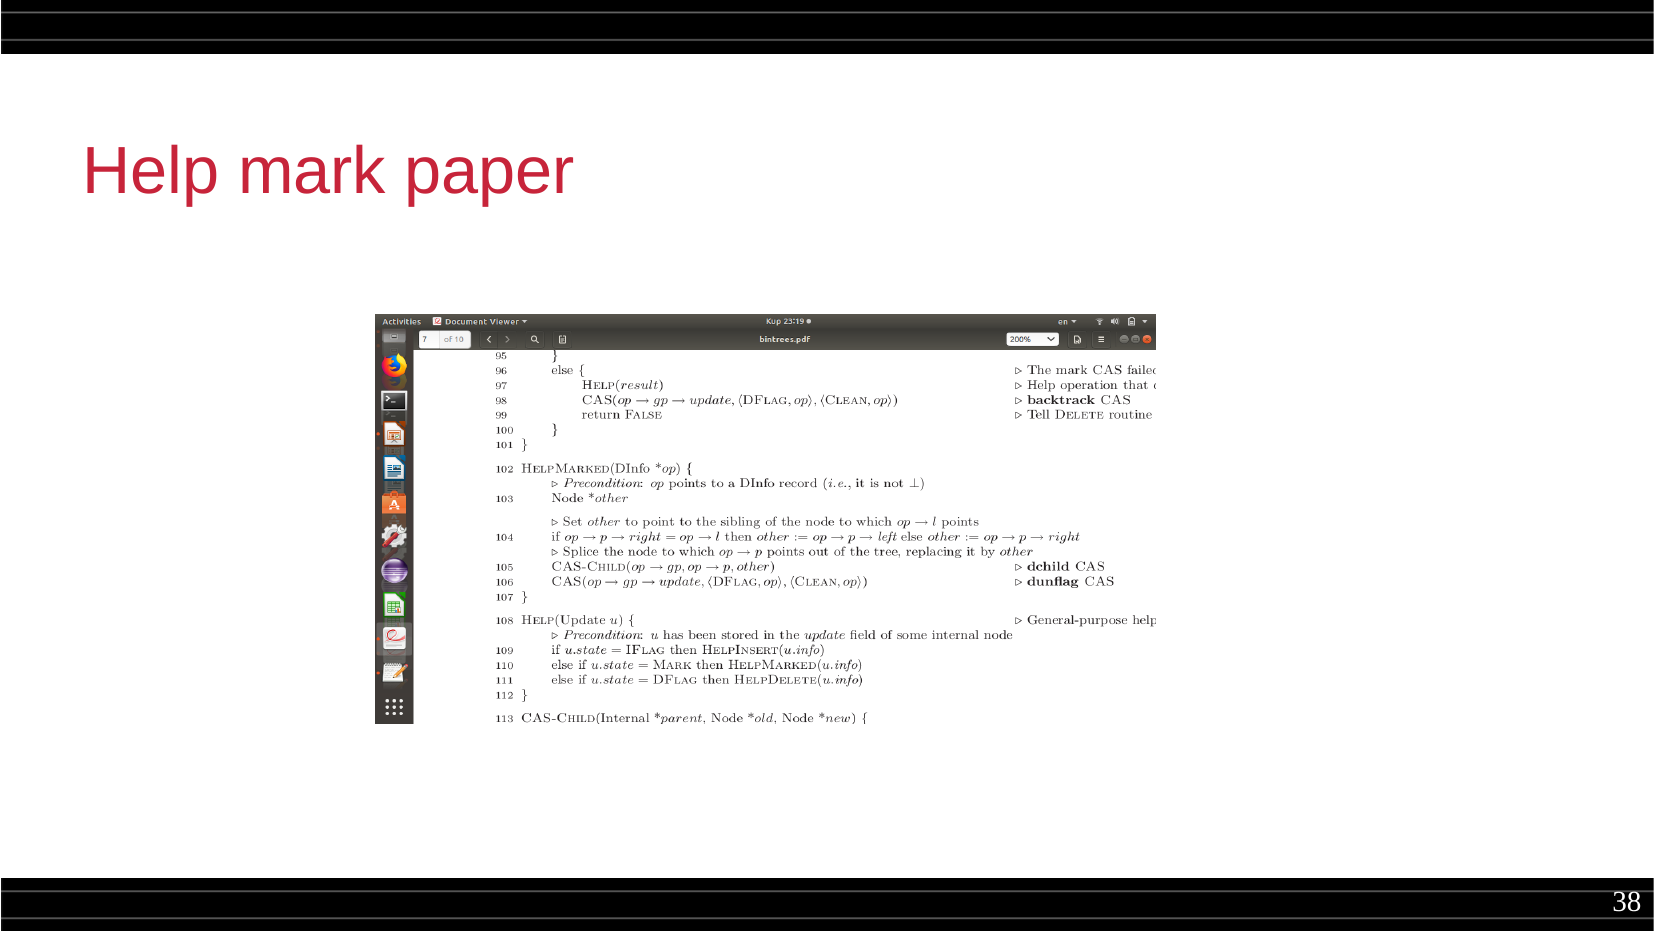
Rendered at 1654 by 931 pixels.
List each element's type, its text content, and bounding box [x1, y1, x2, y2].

picture [1, 878, 1654, 931]
title Help mark paper [82, 92, 1571, 249]
picture [375, 314, 1156, 724]
picture [1, 0, 1654, 54]
